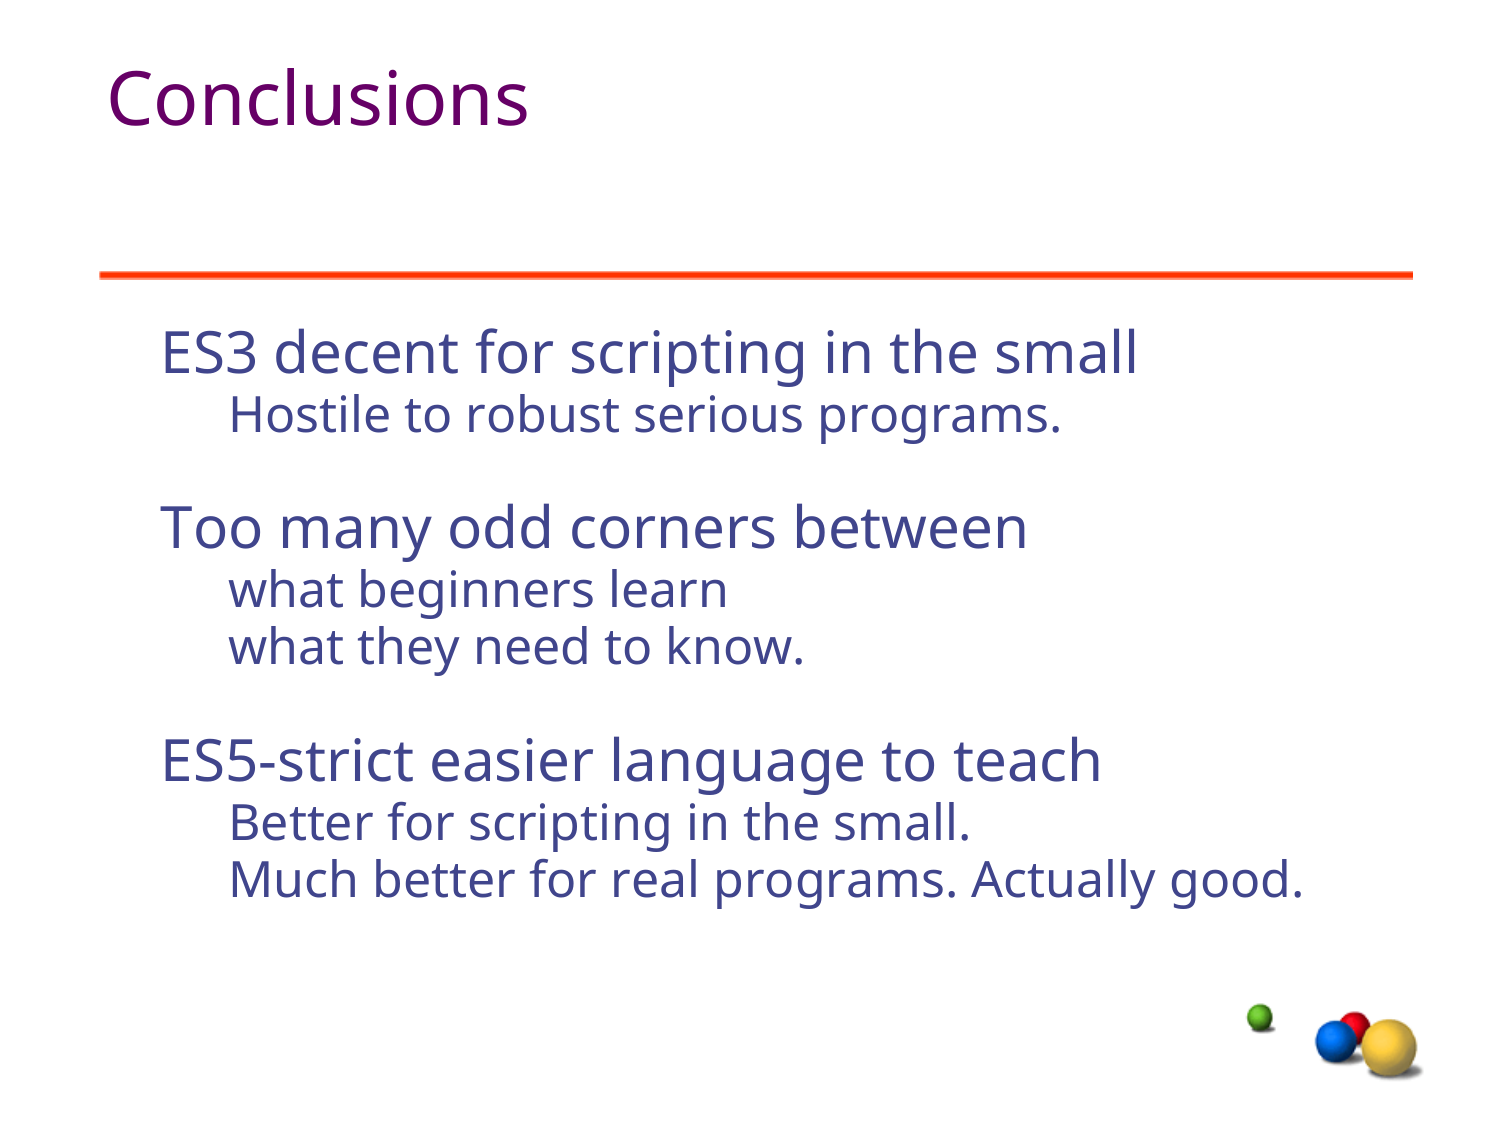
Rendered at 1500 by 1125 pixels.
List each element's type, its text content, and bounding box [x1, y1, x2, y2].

title Conclusions [106, 57, 1369, 231]
picture [99, 271, 1413, 280]
subtitle ES3 decent for scripting in the small Hostile to robust serious programs. Too many odd corners between what beginners learn what they need to know. ES5-strict easier language to teach Better for scripting in the small. Much better for real programs. Actually good. [144, 320, 1407, 981]
picture [1224, 999, 1449, 1083]
